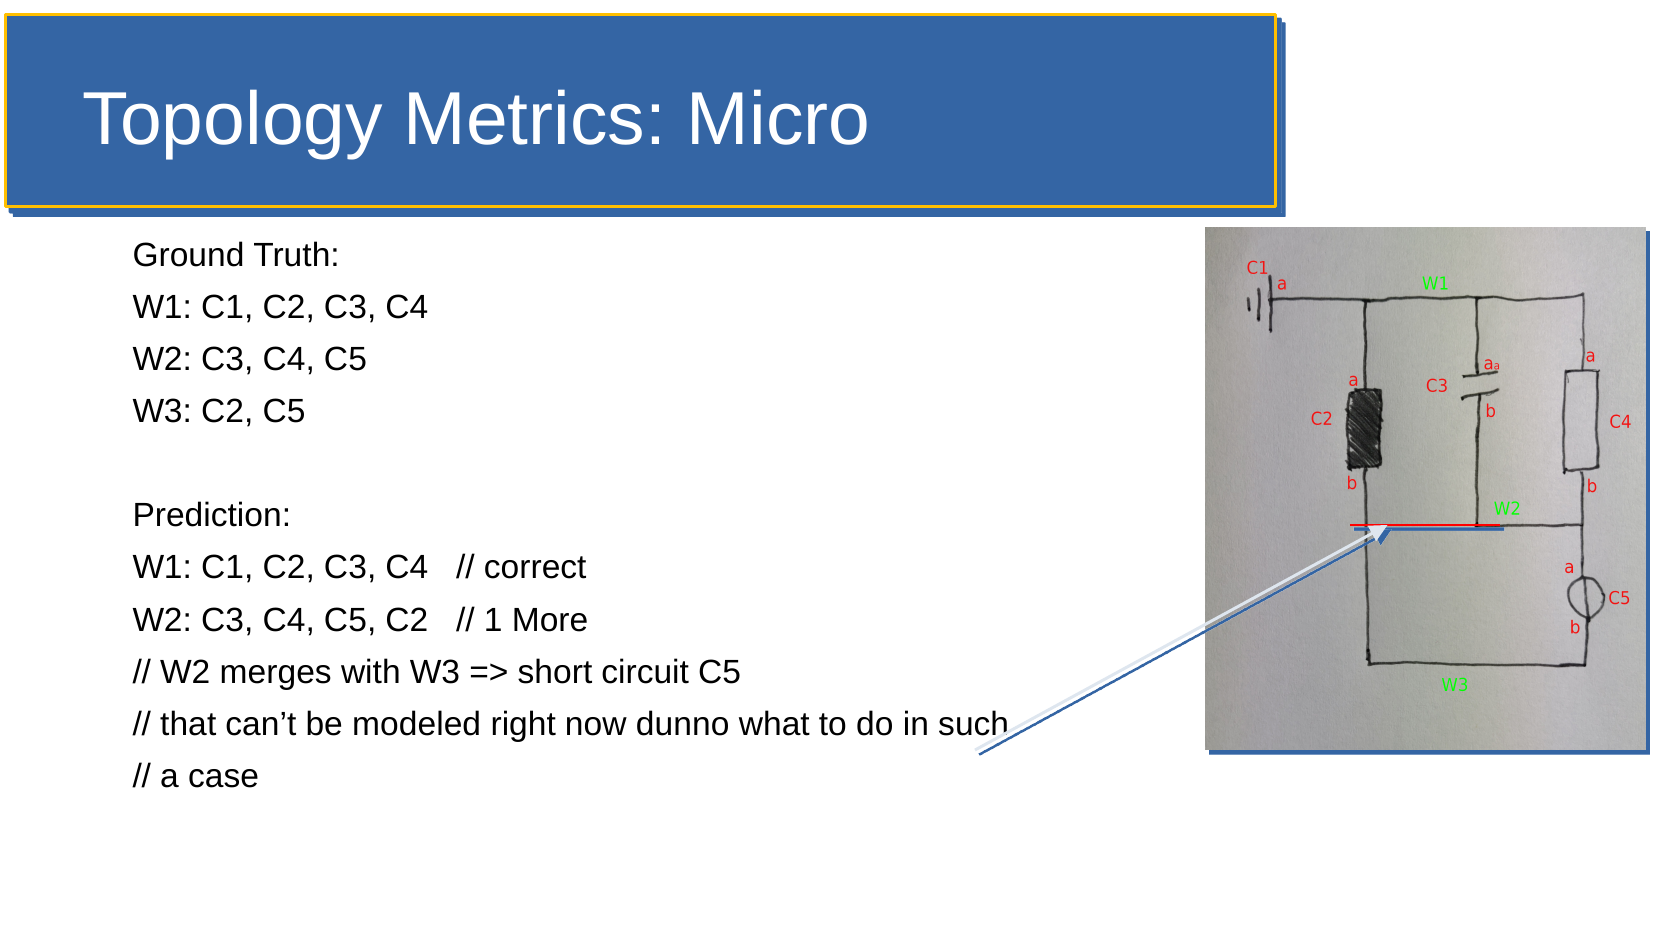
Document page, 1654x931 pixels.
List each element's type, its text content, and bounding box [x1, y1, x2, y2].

picture [1205, 227, 1646, 751]
list Ground Truth: W1: C1, C2, C3, C4 W2: C3, C4, C5 W3: C2, C5 Prediction: W1: C1, C2, C3, C4 // correct W2: C3, C4, C5, C2 // 1 More // W2 merges with W3 => short circuit C5 // that can’t be modeled right now dunno what to do in such // a case [88, 236, 1565, 798]
picture [1205, 536, 1373, 629]
title Topology Metrics: Micro [82, 44, 1235, 192]
